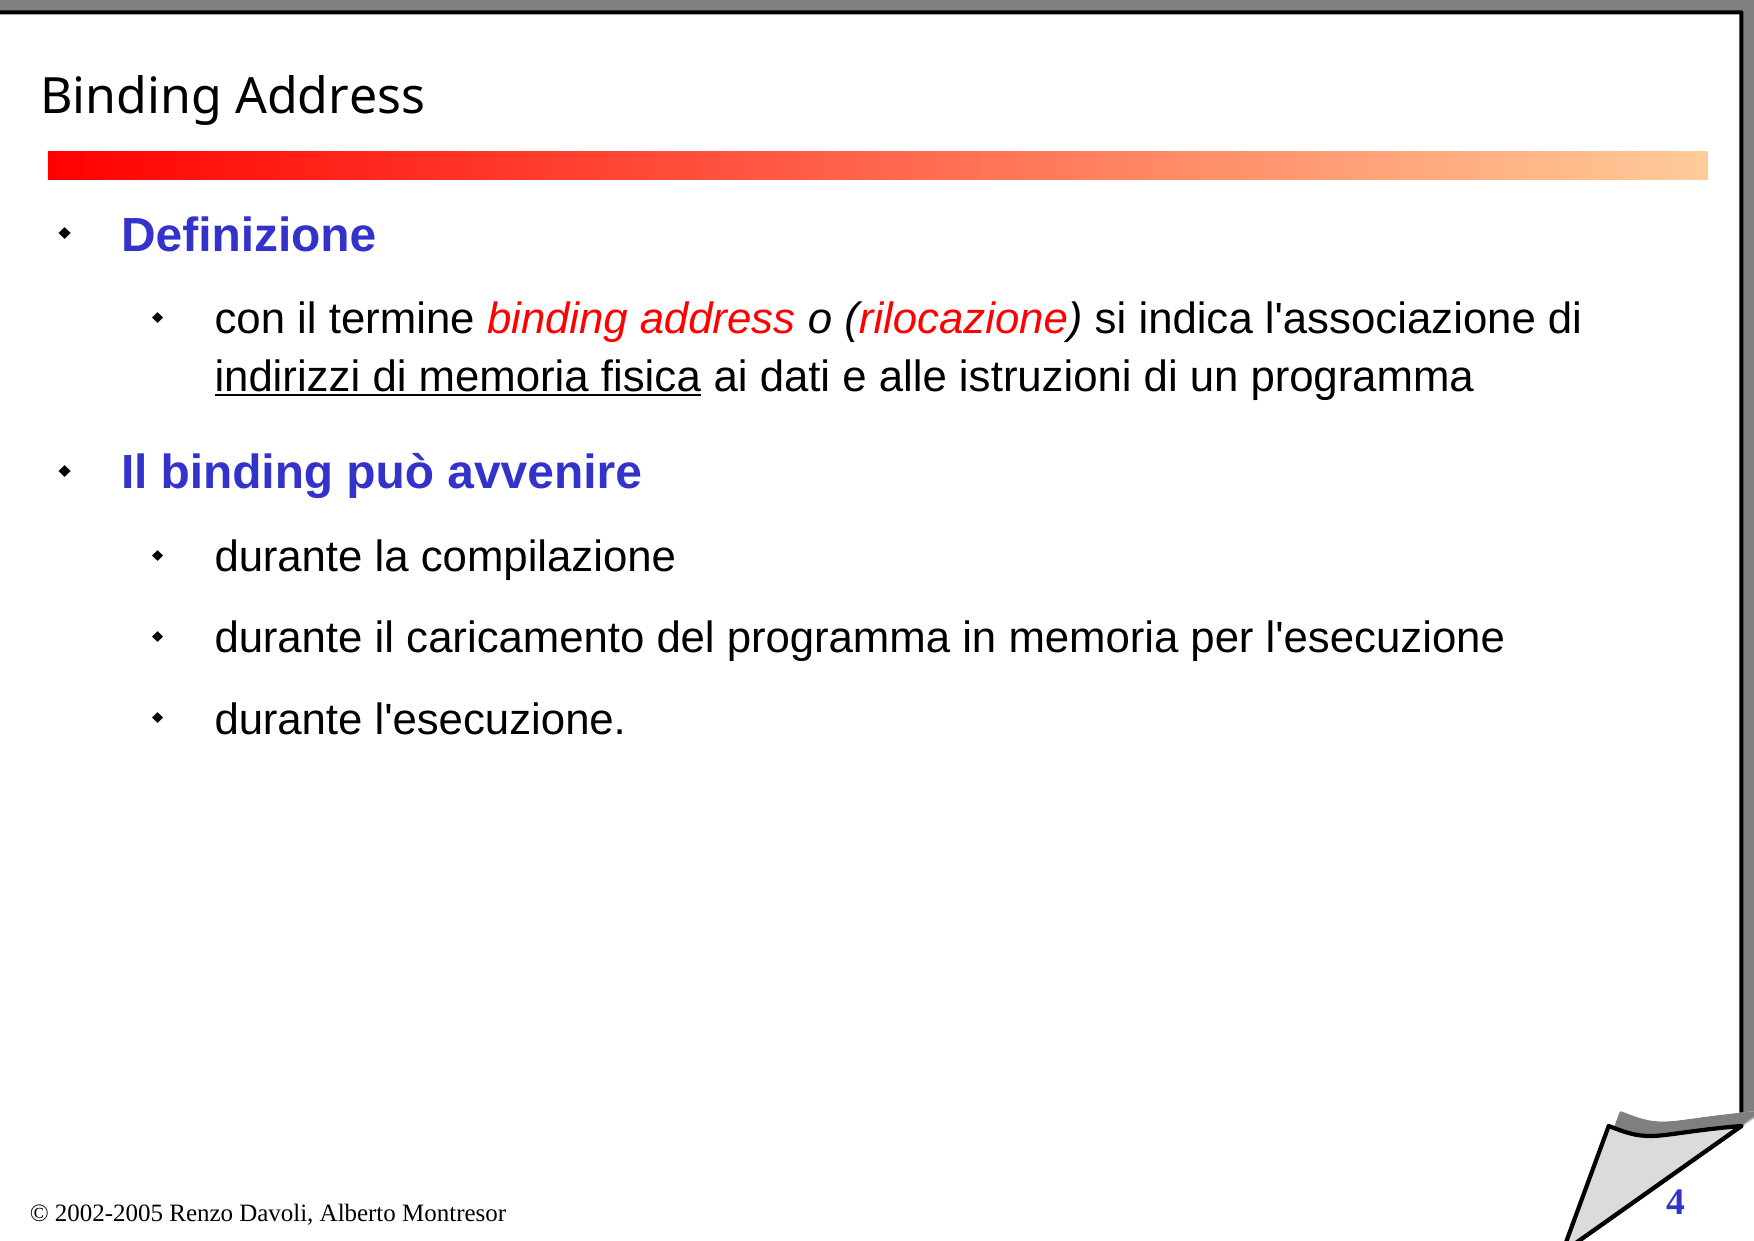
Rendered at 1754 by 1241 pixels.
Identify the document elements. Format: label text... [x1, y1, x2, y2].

title Binding Address [40, 49, 1714, 144]
list Definizione con il termine binding address o (rilocazione) si indica l'associazione di indirizzi di memoria fisica ai dati e alle istruzioni di un programma Il binding può avvenire durante la compilazione durante il caricamento del programma in memoria per l'esecuzione durante l'esecuzione. [58, 206, 1696, 815]
